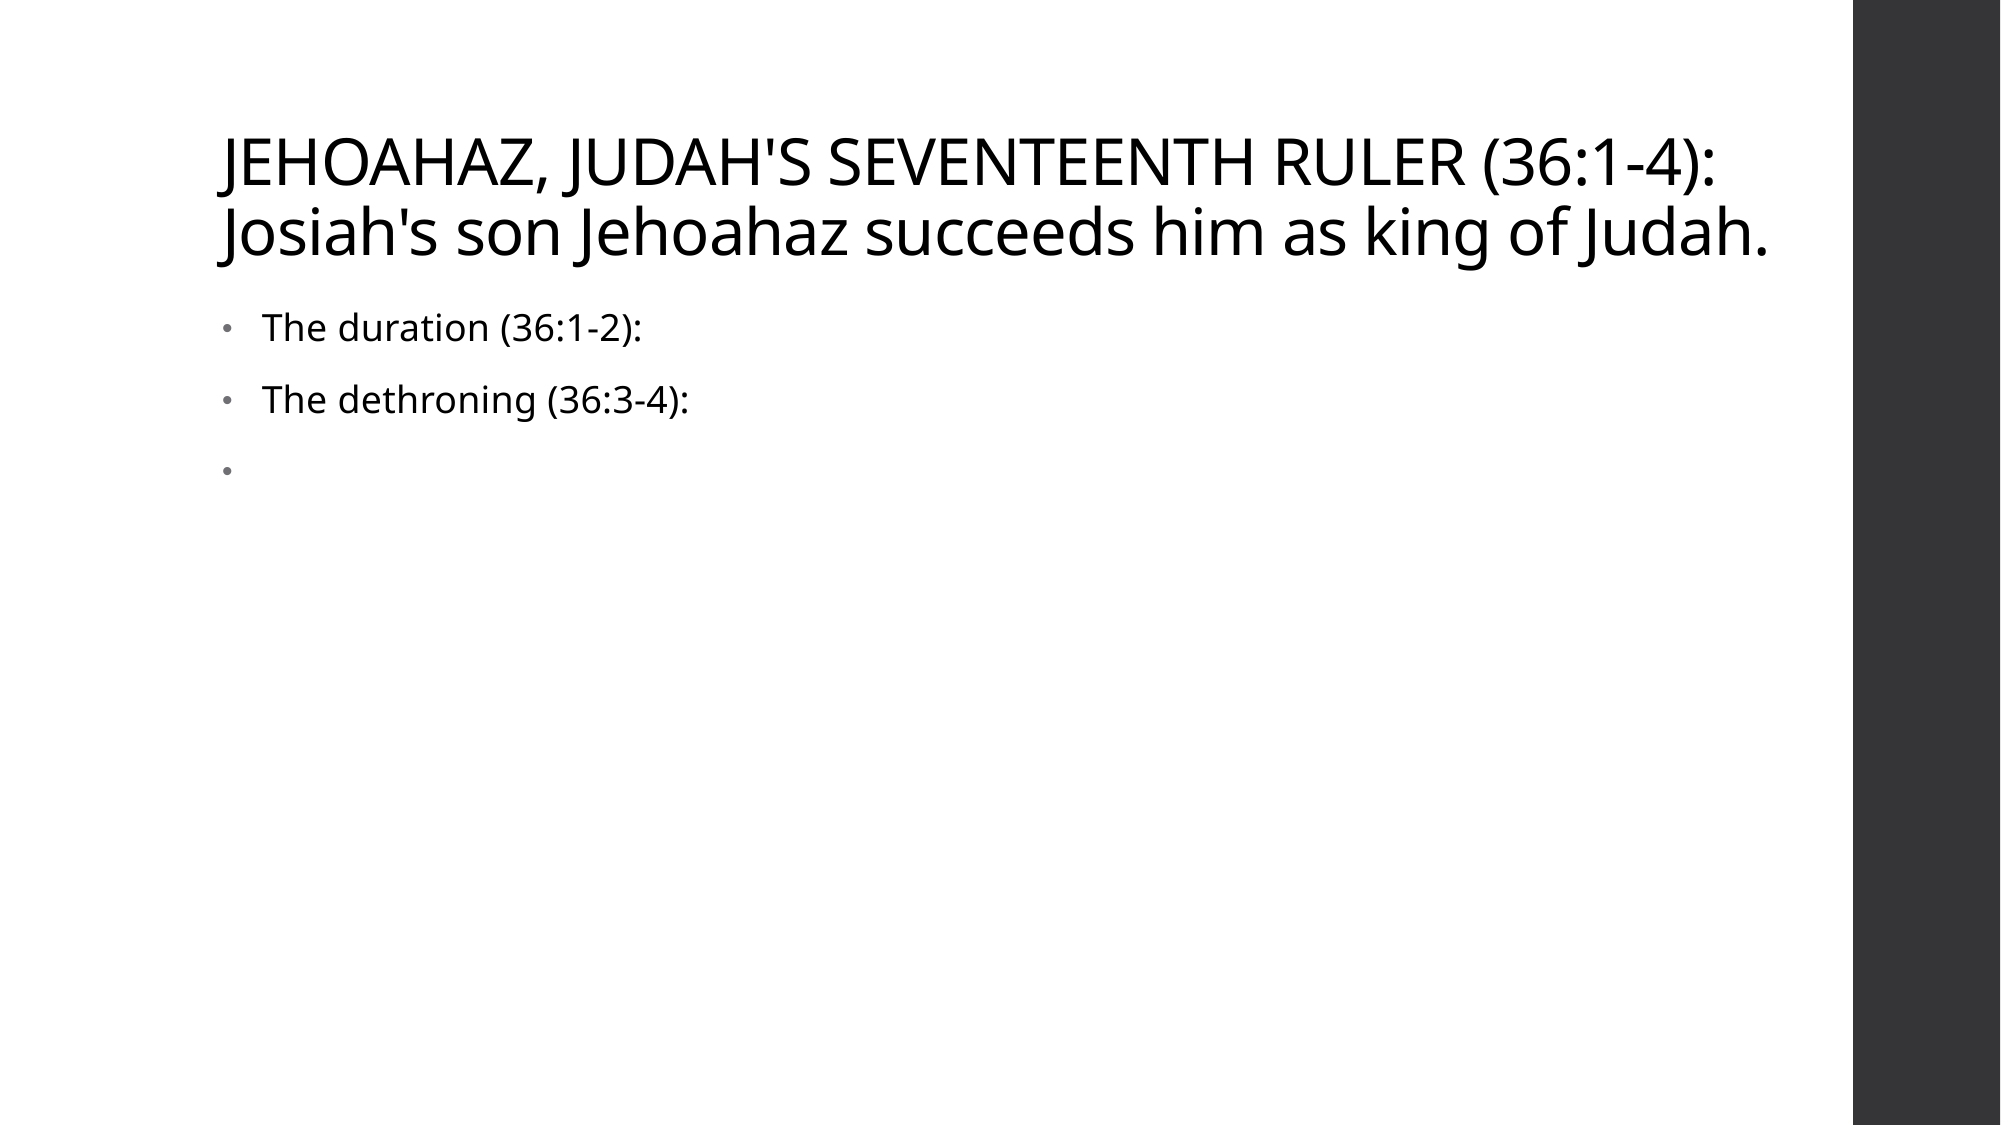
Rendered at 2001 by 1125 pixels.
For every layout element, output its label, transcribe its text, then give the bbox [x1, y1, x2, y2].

list The duration (36:1-2): The dethroning (36:3-4): [206, 299, 1617, 1014]
title JEHOAHAZ, JUDAH'S SEVENTEENTH RULER (36:1-4): Josiah's son Jehoahaz succeeds him as king of Judah. [206, 60, 1797, 278]
